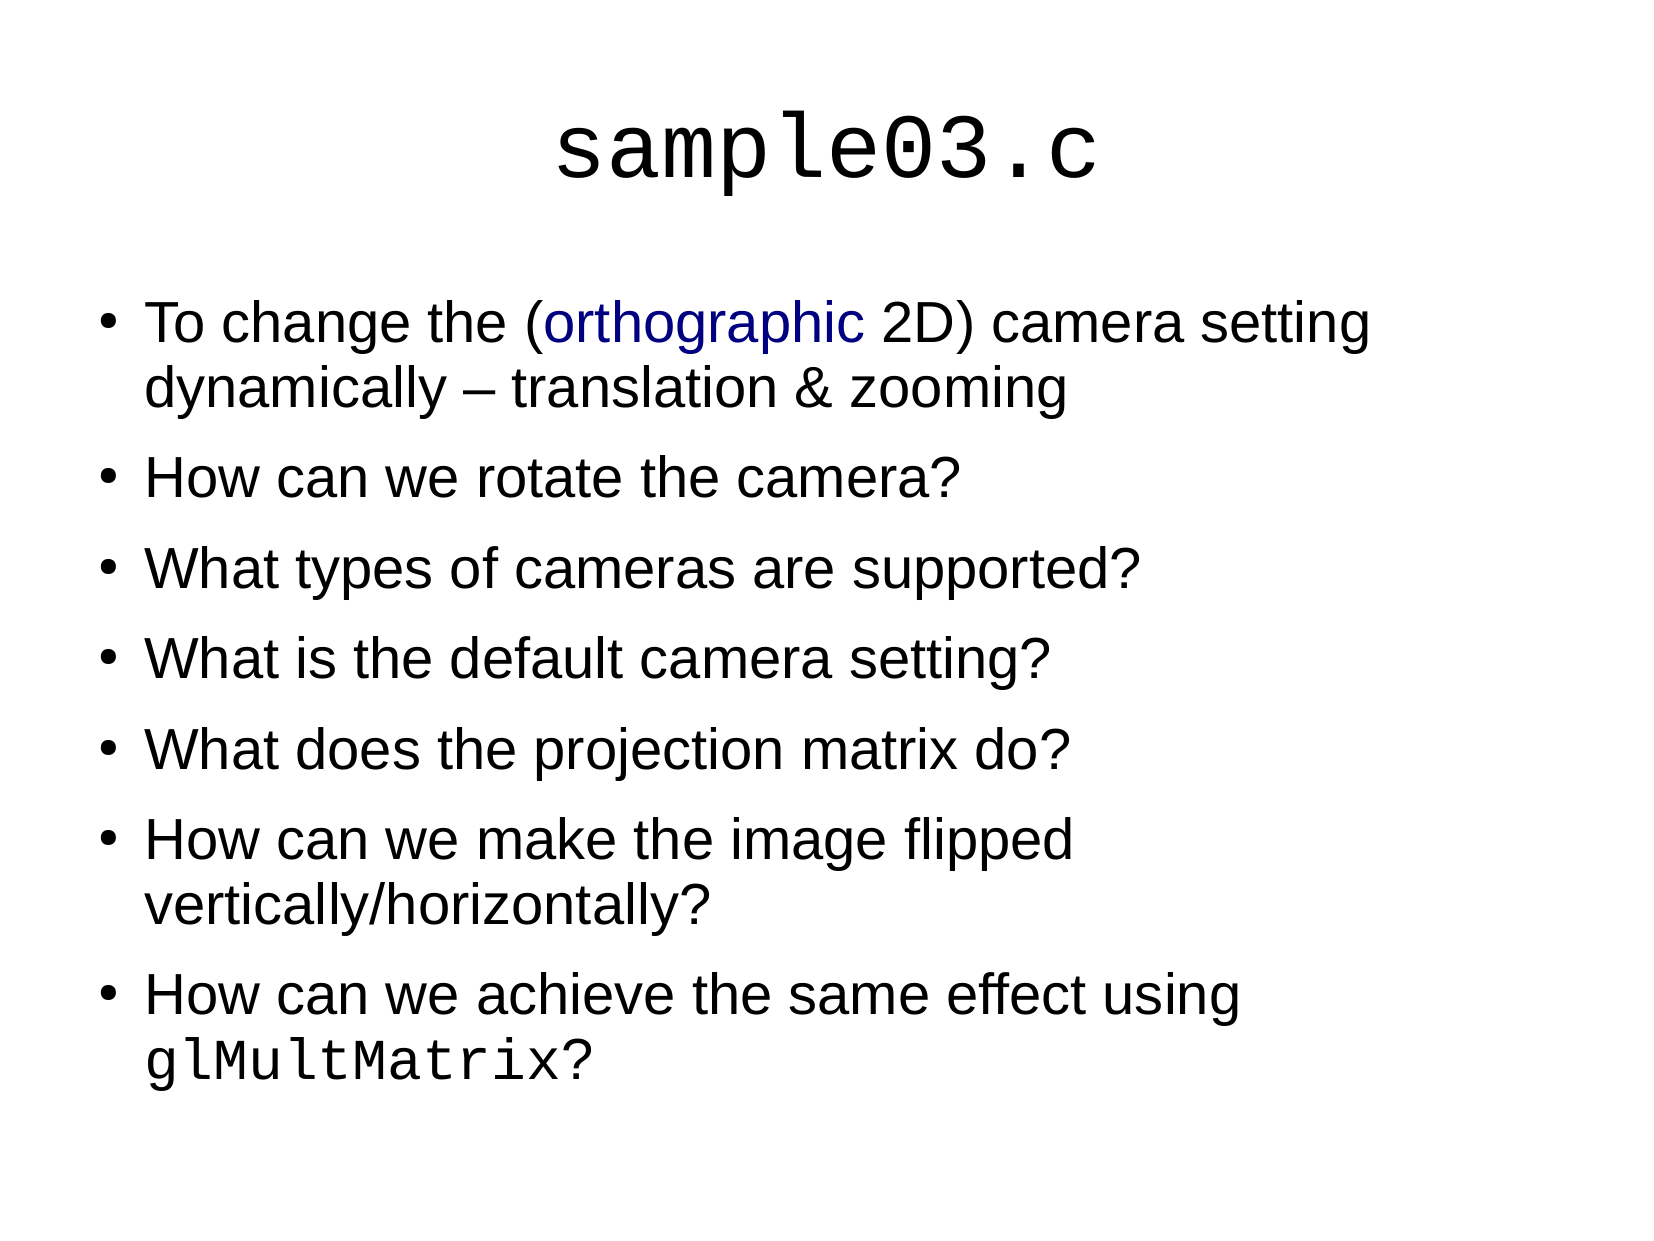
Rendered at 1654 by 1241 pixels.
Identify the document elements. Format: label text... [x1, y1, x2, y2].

title sample03.c [82, 56, 1571, 250]
list To change the (orthographic 2D) camera setting dynamically – translation & zooming How can we rotate the camera? What types of cameras are supported? What is the default camera setting? What does the projection matrix do? How can we make the image flipped vertically/horizontally? How can we achieve the same effect using glMultMatrix? [82, 290, 1571, 1109]
